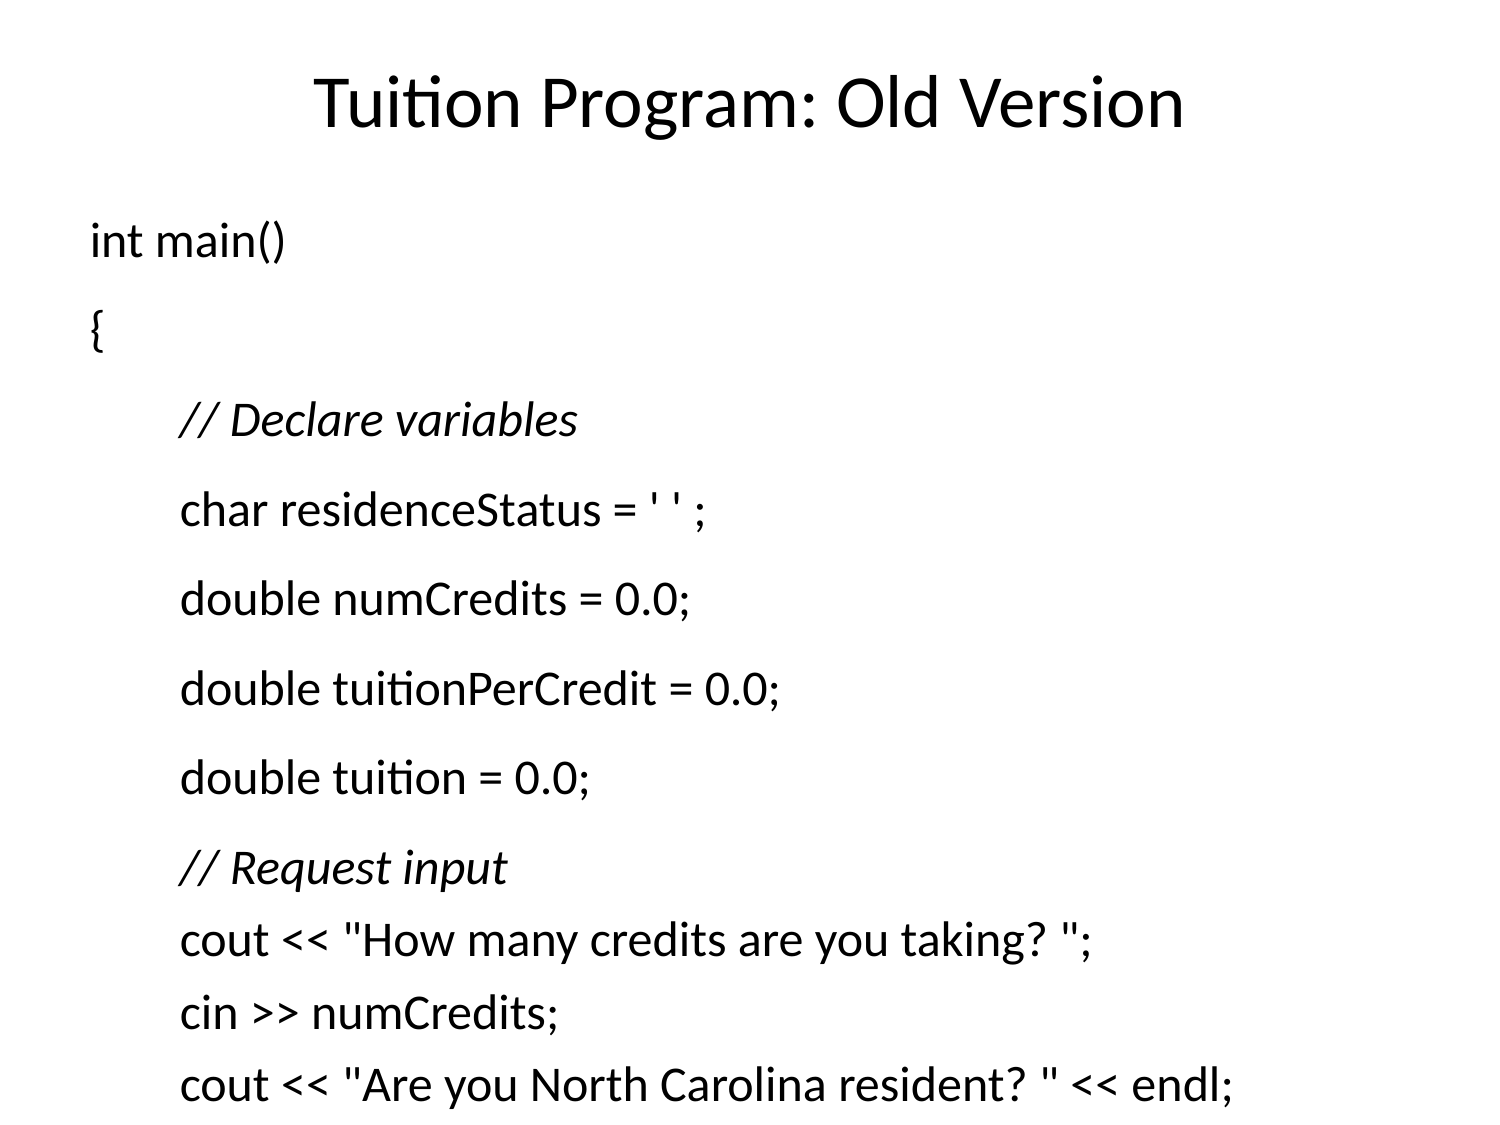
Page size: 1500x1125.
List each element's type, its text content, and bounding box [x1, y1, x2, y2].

title Tuition Program: Old Version [75, 45, 1425, 163]
list int main() { // Declare variables char residenceStatus = ' ' ; double numCredits = 0.0; double tuitionPerCredit = 0.0; double tuition = 0.0; // Request input cout << "How many credits are you taking? "; cin >> numCredits; cout << "Are you North Carolina resident? " << endl; cout << "Enter r for resident or n for non-resident: "; cin >> residenceStatus; residenceStatus = toupper(residenceStatus); [75, 200, 1450, 1088]
